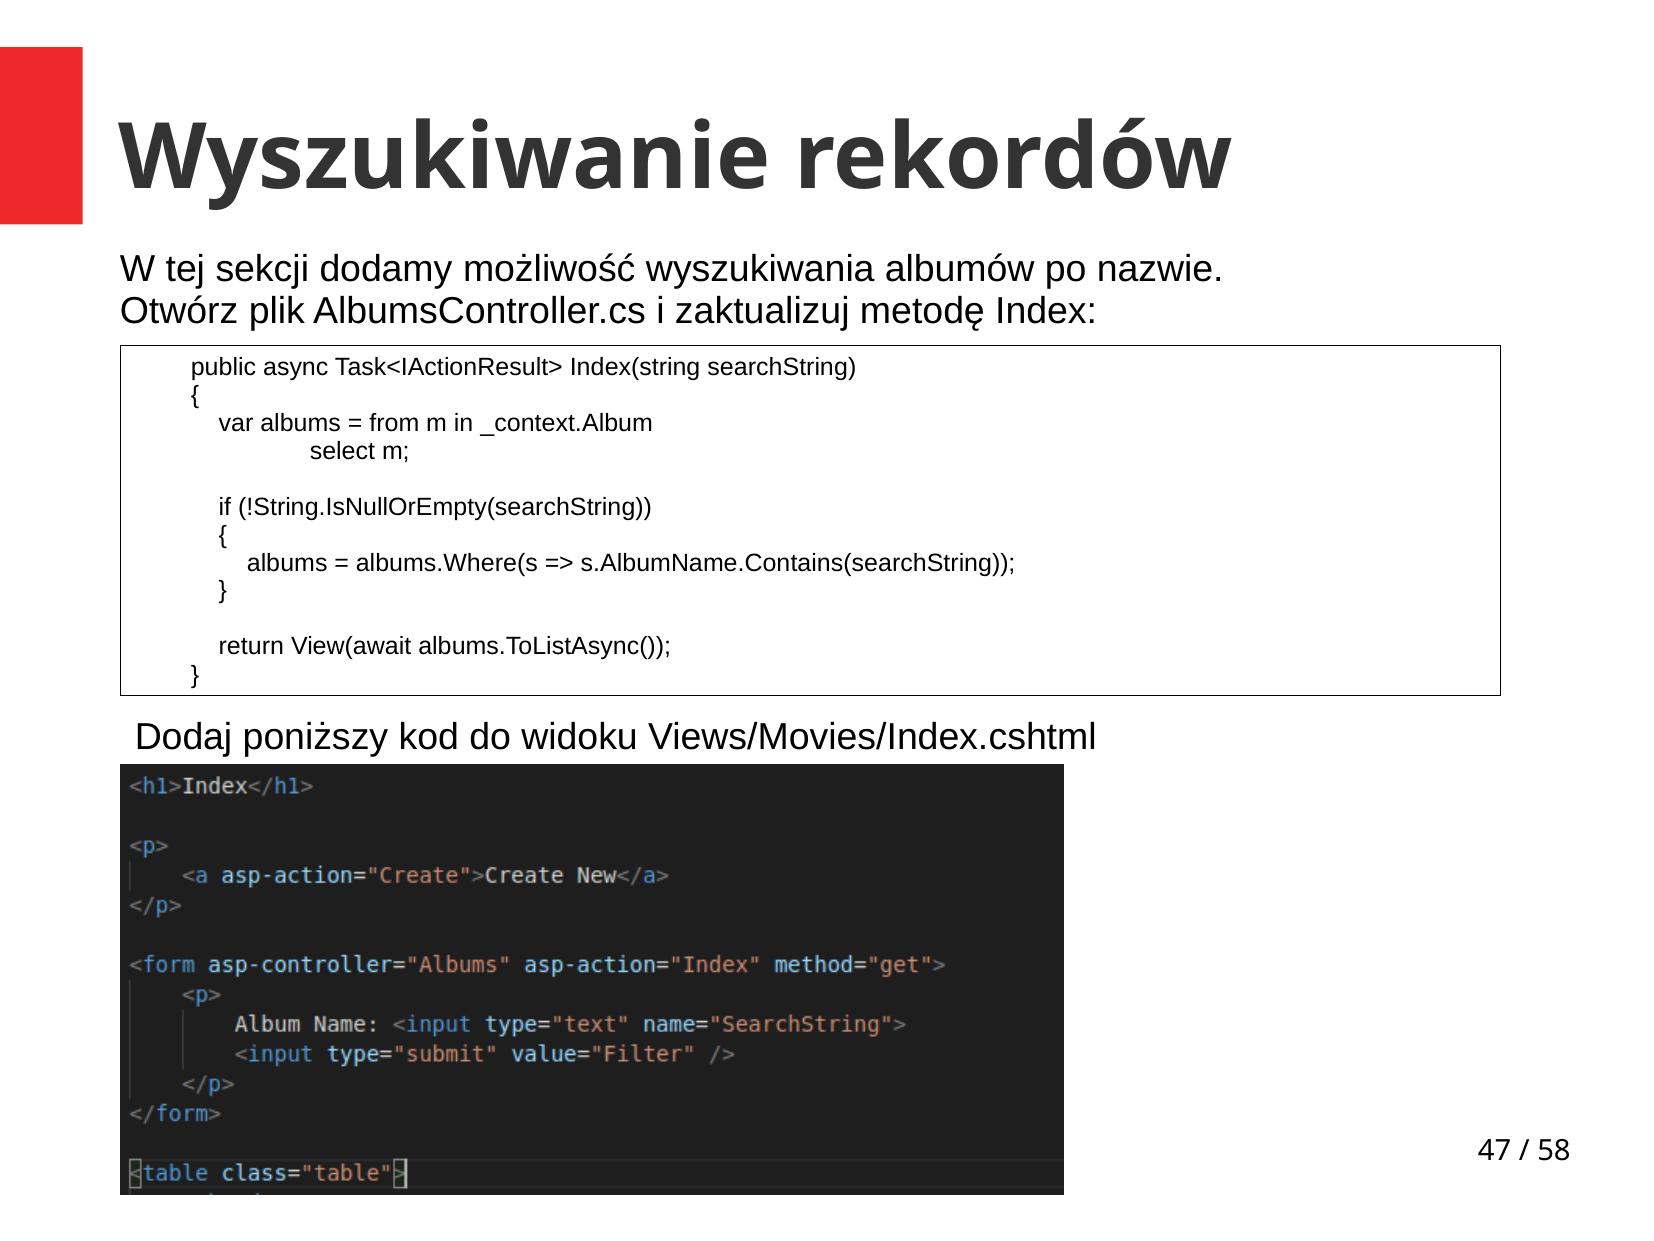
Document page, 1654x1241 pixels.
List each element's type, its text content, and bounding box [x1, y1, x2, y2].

text_box W tej sekcji dodamy możliwość wyszukiwania albumów po nazwie. Otwórz plik AlbumsController.cs i zaktualizuj metodę Index: [105, 240, 1546, 339]
text_box public async Task<IActionResult> Index(string searchString) { var albums = from m in _context.Album select m; if (!String.IsNullOrEmpty(searchString)) { albums = albums.Where(s => s.AlbumName.Contains(searchString)); } return View(await albums.ToListAsync()); } [120, 345, 1501, 696]
picture [120, 766, 1064, 1195]
text_box Dodaj poniższy kod do widoku Views/Movies/Index.cshtml [120, 708, 1486, 766]
title Wyszukiwanie rekordów [118, 49, 1571, 257]
